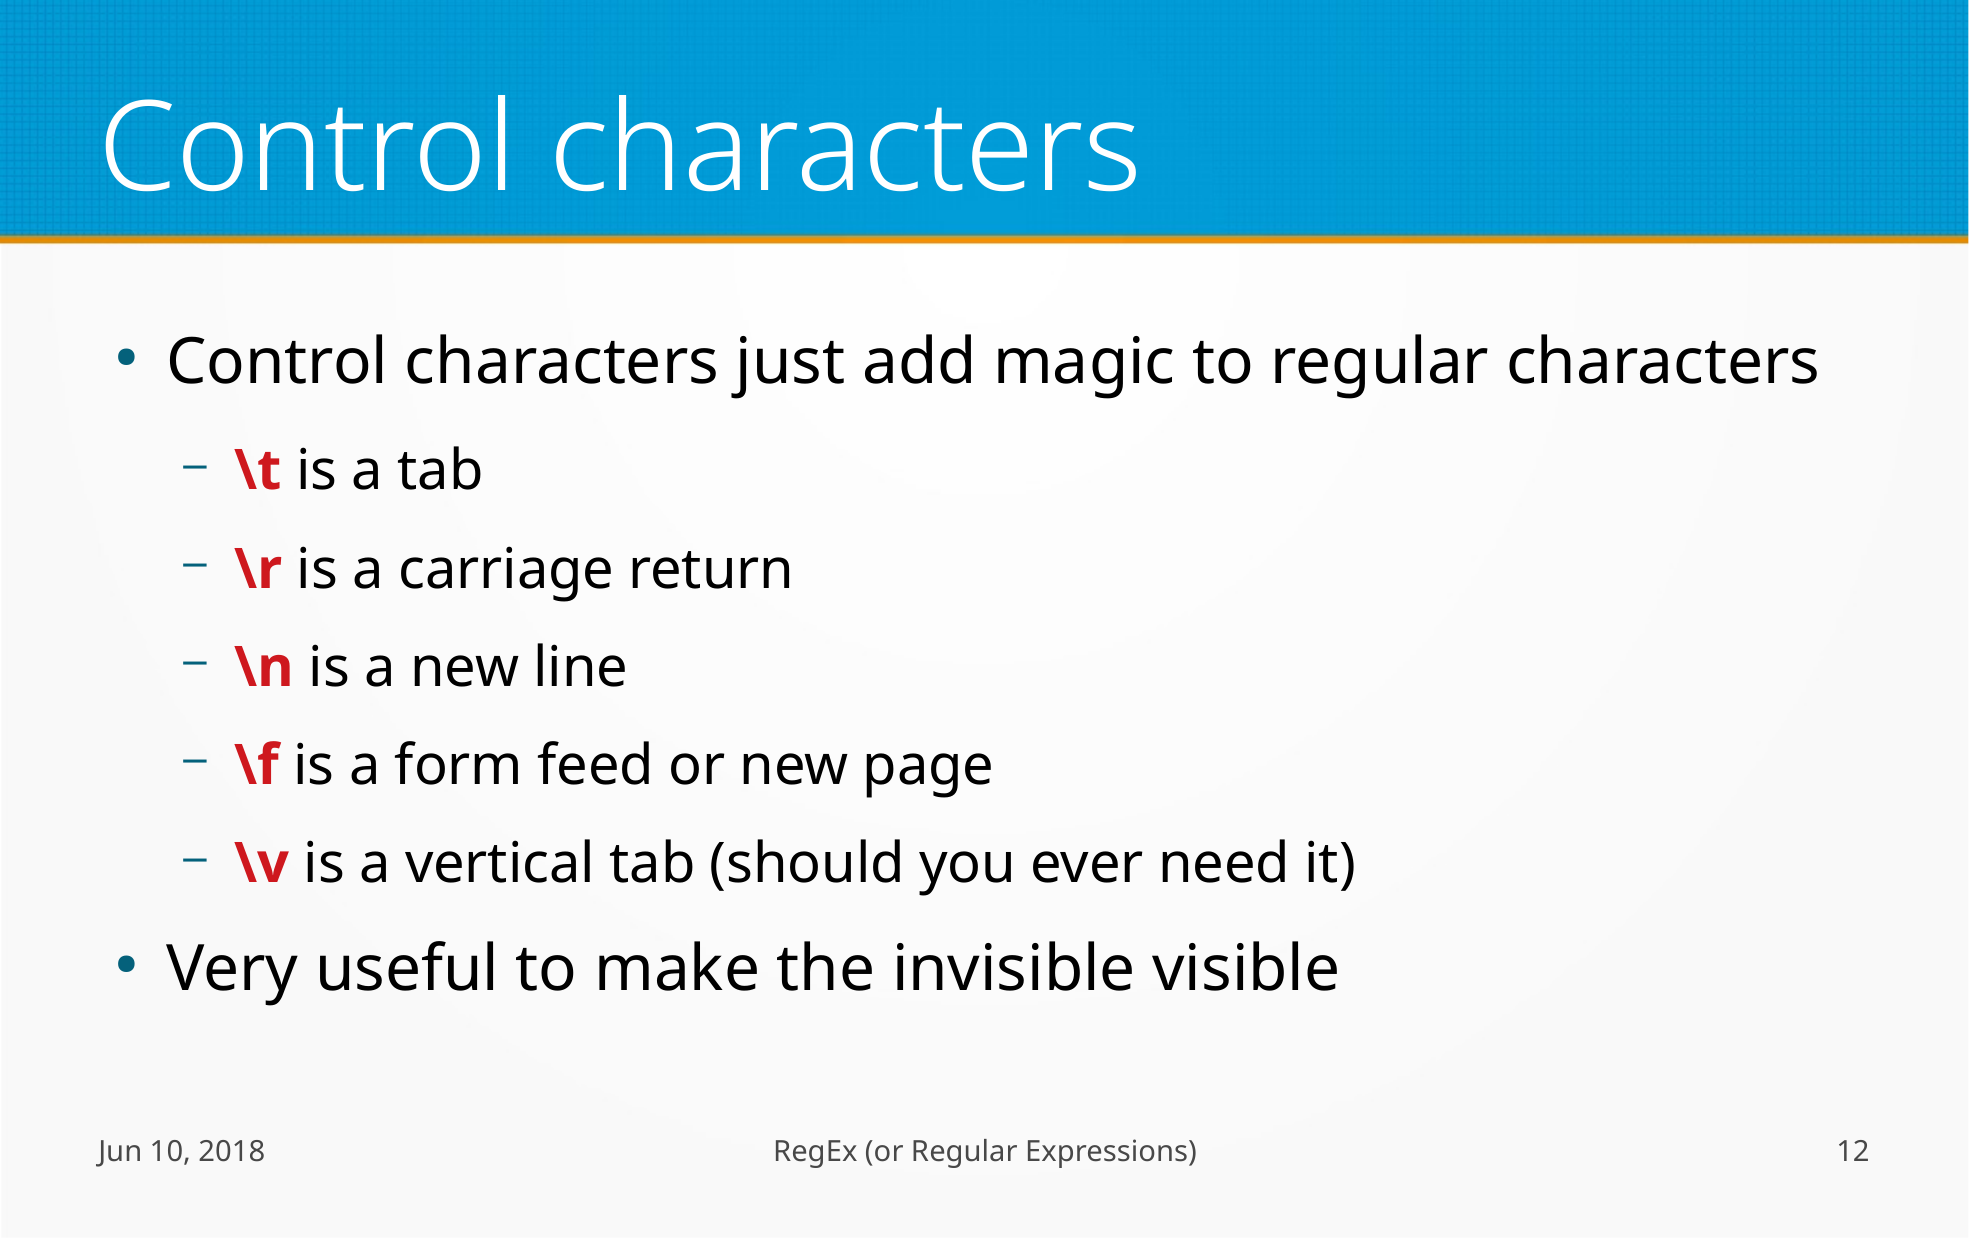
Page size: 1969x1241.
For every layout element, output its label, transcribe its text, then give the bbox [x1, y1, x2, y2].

title Control characters [98, 19, 1870, 227]
picture [0, 233, 1969, 1241]
list Control characters just add magic to regular characters \t is a tab \r is a carriage return \n is a new line \f is a form feed or new page \v is a vertical tab (should you ever need it) Very useful to make the invisible visible [98, 315, 1861, 1081]
